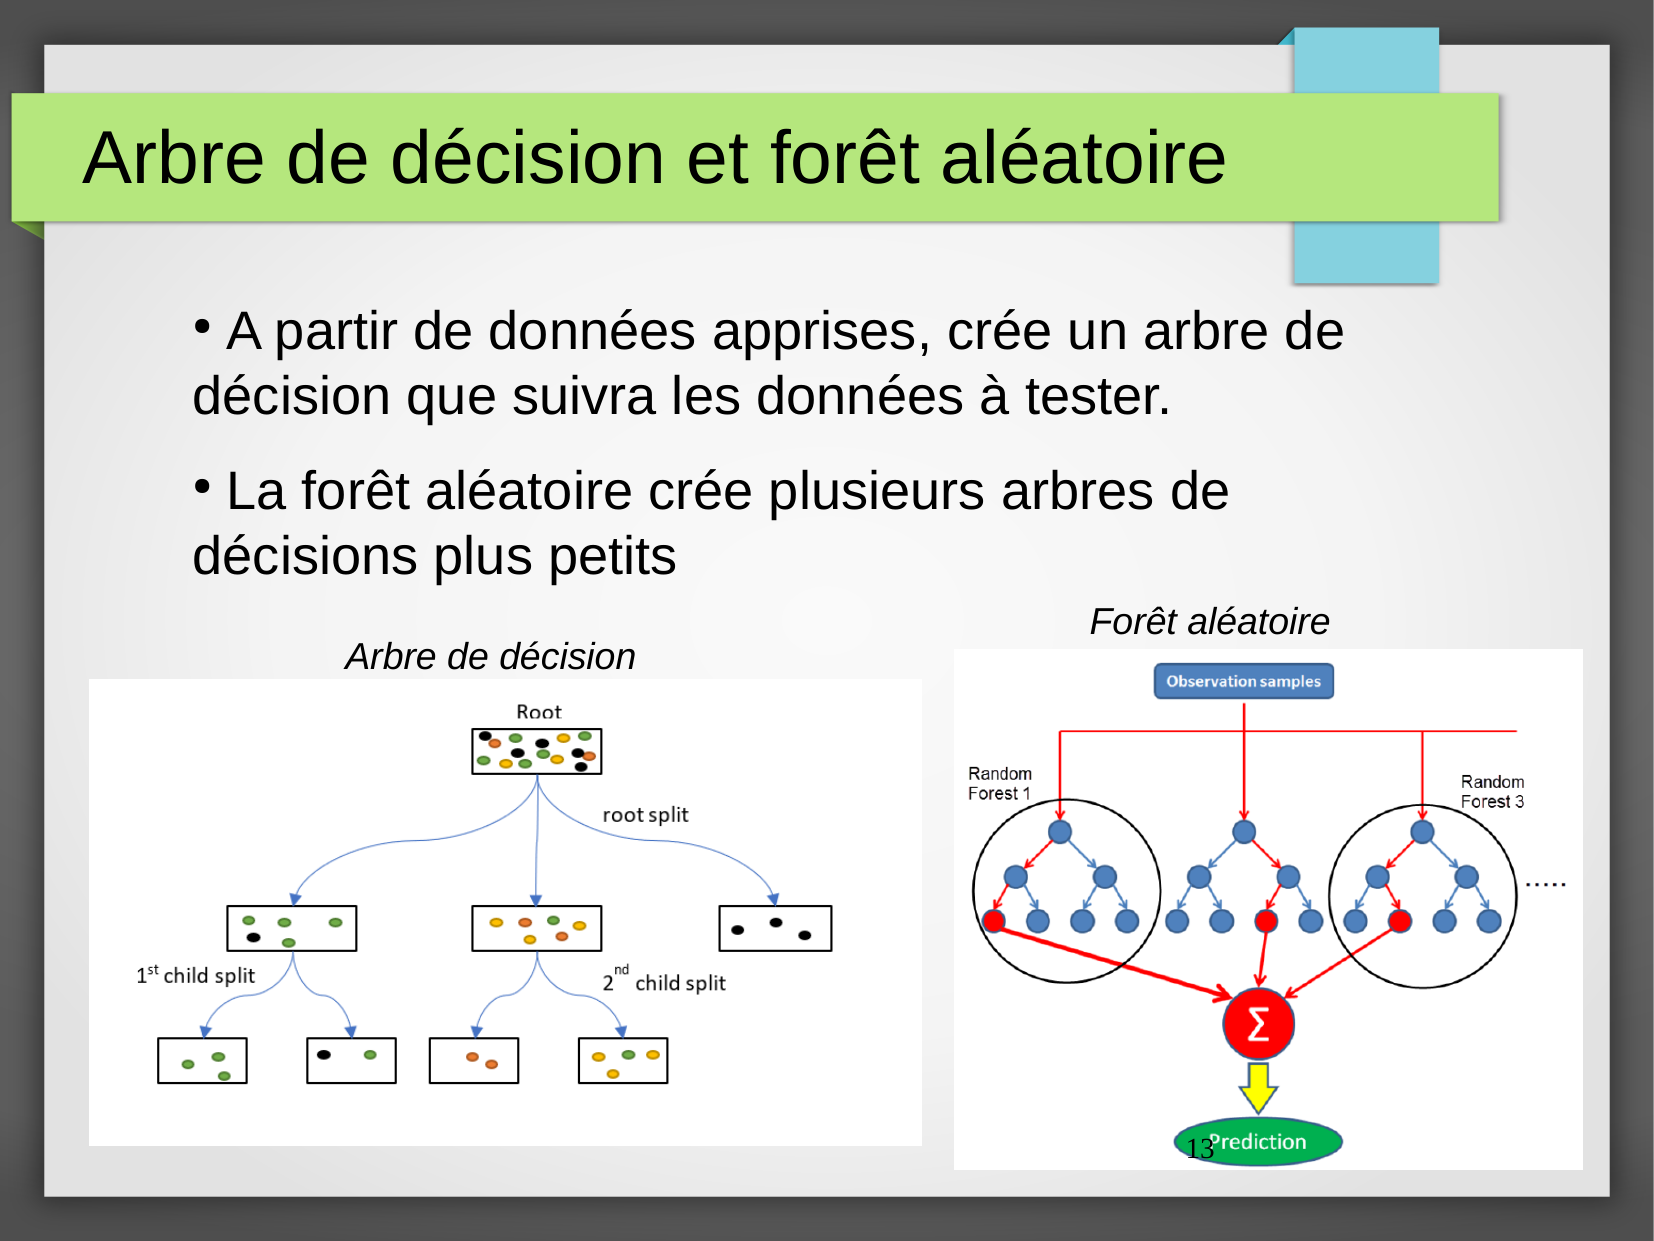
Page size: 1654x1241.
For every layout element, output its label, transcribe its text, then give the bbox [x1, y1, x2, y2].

title Arbre de décision et forêt aléatoire [82, 69, 1264, 238]
text_box Forêt aléatoire [1074, 592, 1477, 650]
list A partir de données apprises, crée un arbre de décision que suivra les données à tester. La forêt aléatoire crée plusieurs arbres de décisions plus petits [192, 295, 1461, 1015]
text_box [1185, 1129, 1571, 1216]
picture [89, 679, 922, 1146]
picture [954, 649, 1583, 1170]
text_box Arbre de décision [330, 628, 733, 686]
